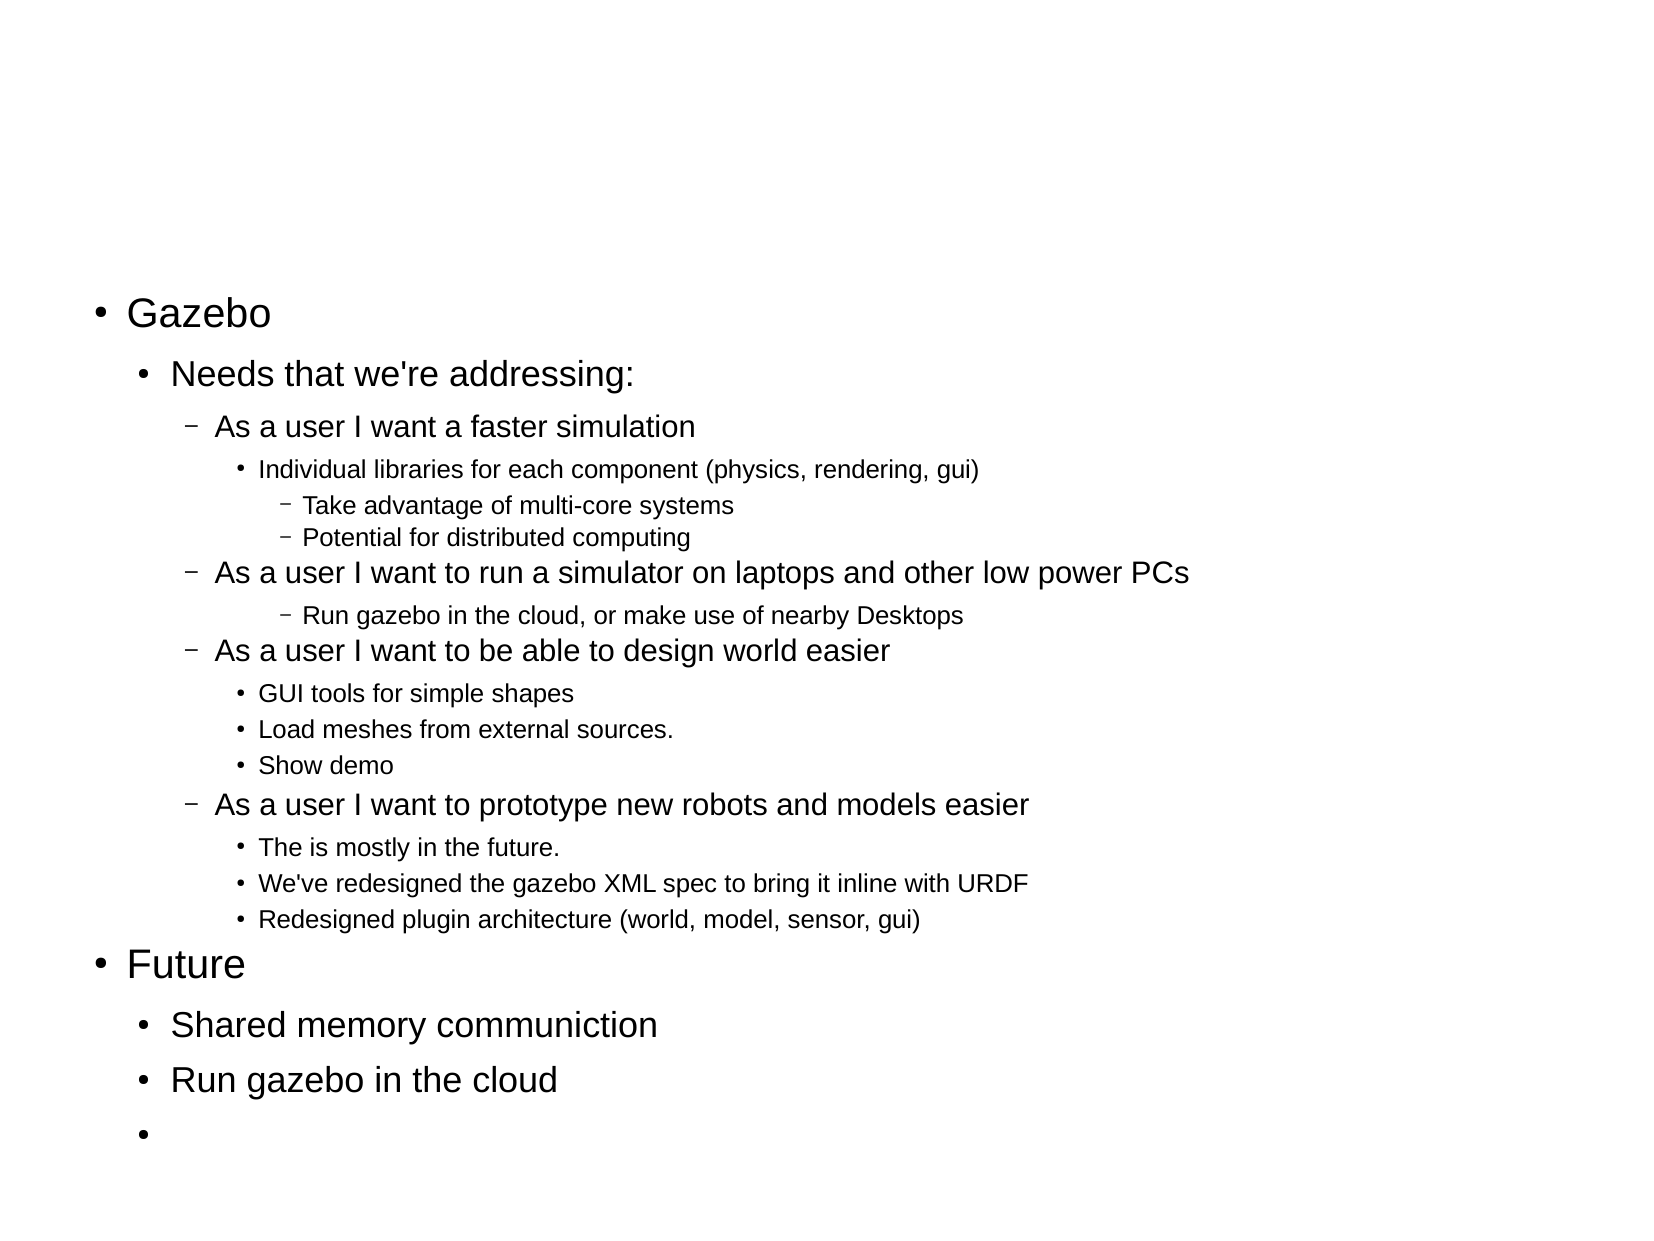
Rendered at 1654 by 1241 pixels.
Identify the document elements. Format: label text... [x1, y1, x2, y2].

list Gazebo Needs that we're addressing: As a user I want a faster simulation Individual libraries for each component (physics, rendering, gui) Take advantage of multi-core systems Potential for distributed computing As a user I want to run a simulator on laptops and other low power PCs Run gazebo in the cloud, or make use of nearby Desktops As a user I want to be able to design world easier GUI tools for simple shapes Load meshes from external sources. Show demo As a user I want to prototype new robots and models easier The is mostly in the future. We've redesigned the gazebo XML spec to bring it inline with URDF Redesigned plugin architecture (world, model, sensor, gui) Future Shared memory communiction Run gazebo in the cloud [82, 290, 1571, 1109]
